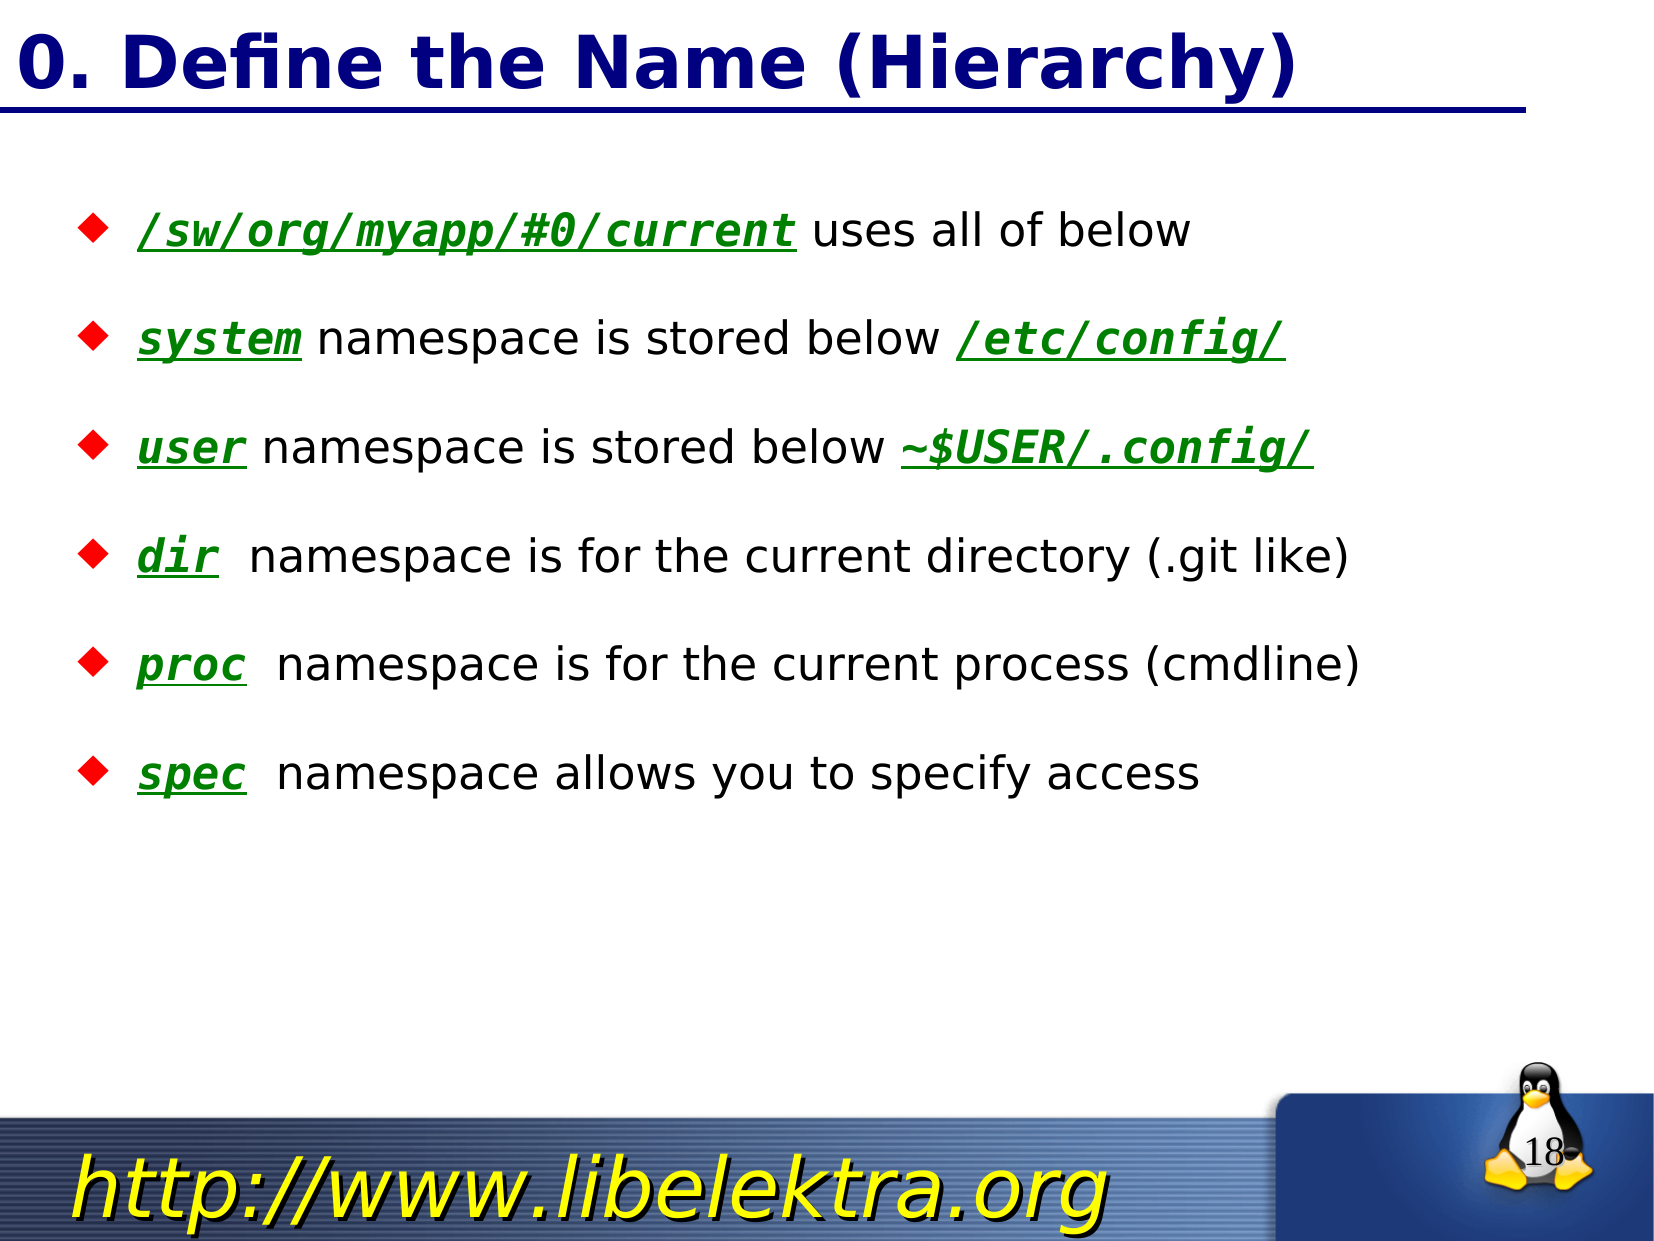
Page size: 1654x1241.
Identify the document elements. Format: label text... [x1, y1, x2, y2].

list /sw/org/myapp/#0/current uses all of below system namespace is stored below /etc/config/ user namespace is stored below ~$USER/.config/ dir namespace is for the current directory (.git like) proc namespace is for the current process (cmdline) spec namespace allows you to specify access [62, 195, 1565, 808]
picture [0, 1061, 1654, 1241]
text_box 0. Define the Name (Hierarchy) [16, 14, 1605, 111]
text_box <Nummer> [1370, 1122, 1566, 1178]
